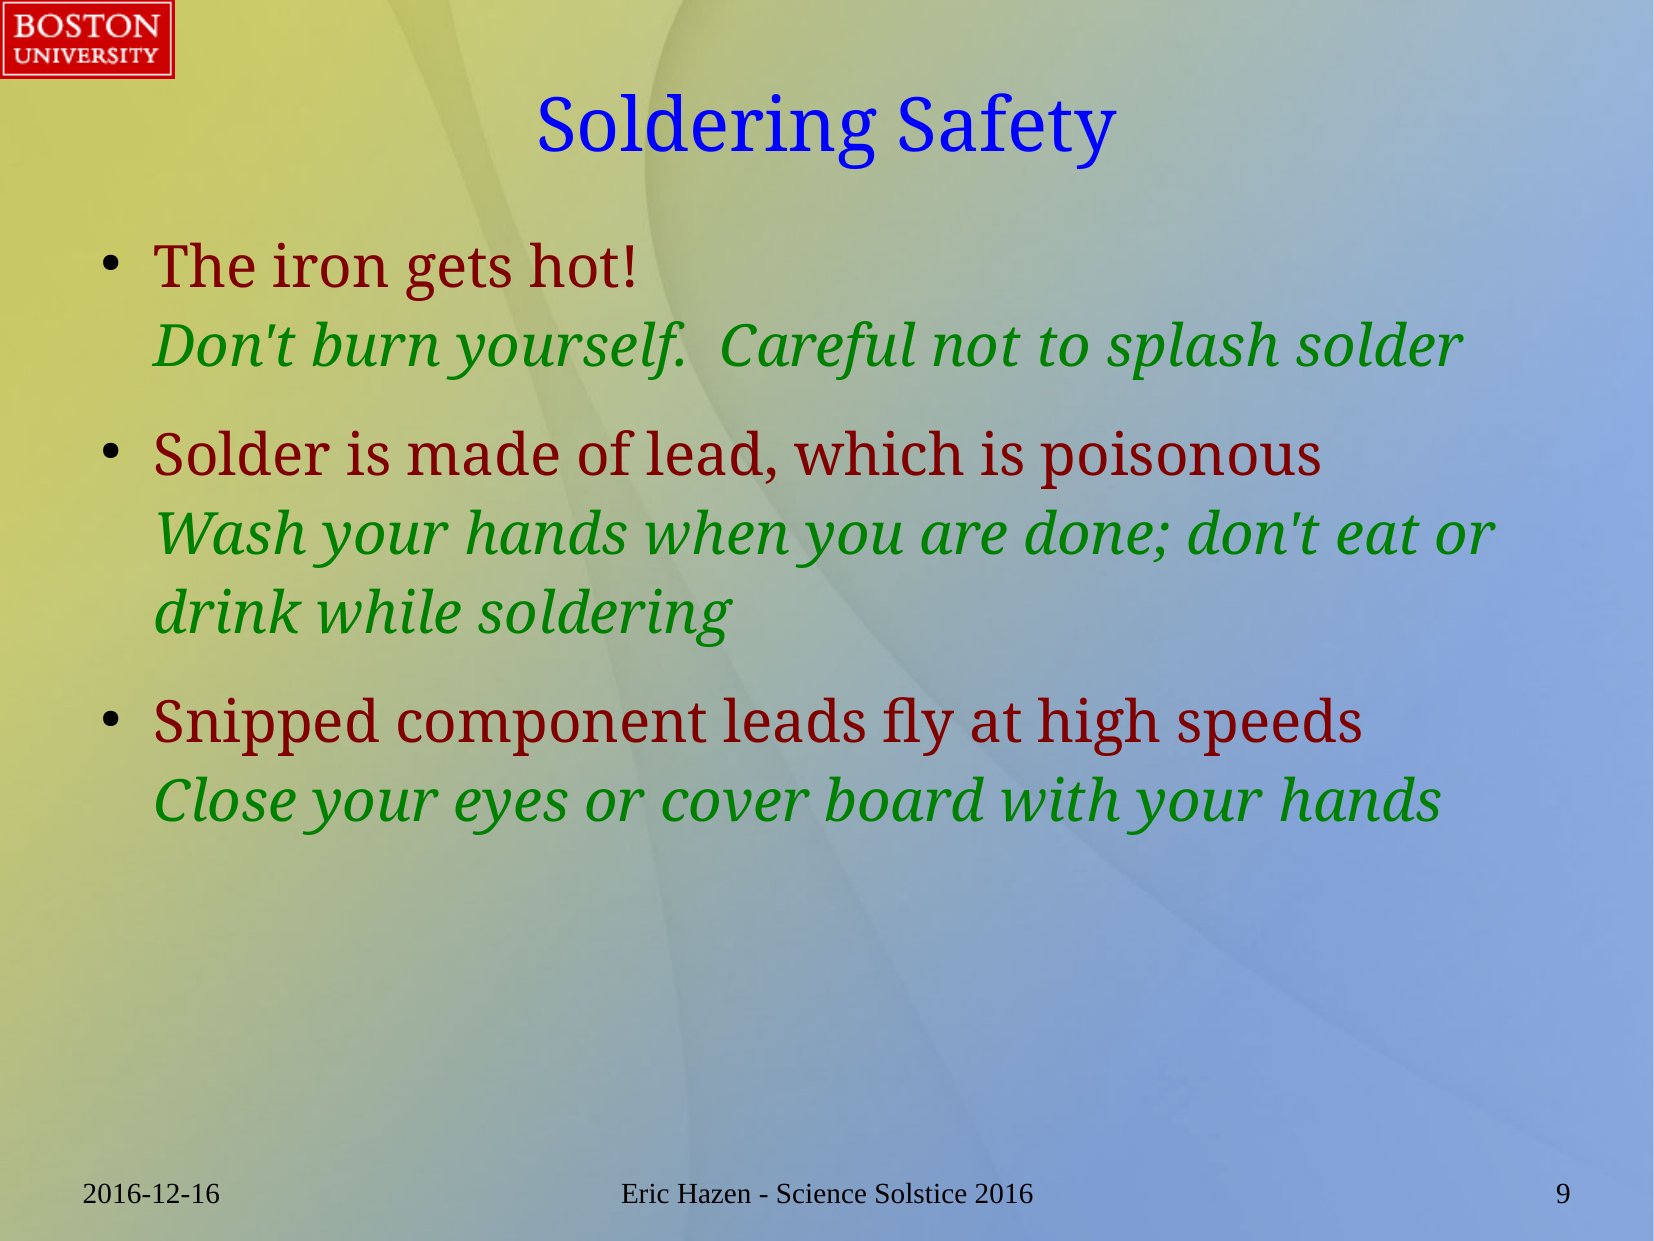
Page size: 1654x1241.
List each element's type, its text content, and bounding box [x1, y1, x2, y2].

picture [0, 0, 1654, 1241]
list The iron gets hot! Don't burn yourself. Careful not to splash solder Solder is made of lead, which is poisonous Wash your hands when you are done; don't eat or drink while soldering Snipped component leads fly at high speeds Close your eyes or cover board with your hands [82, 225, 1571, 1029]
title Soldering Safety [82, 56, 1571, 188]
